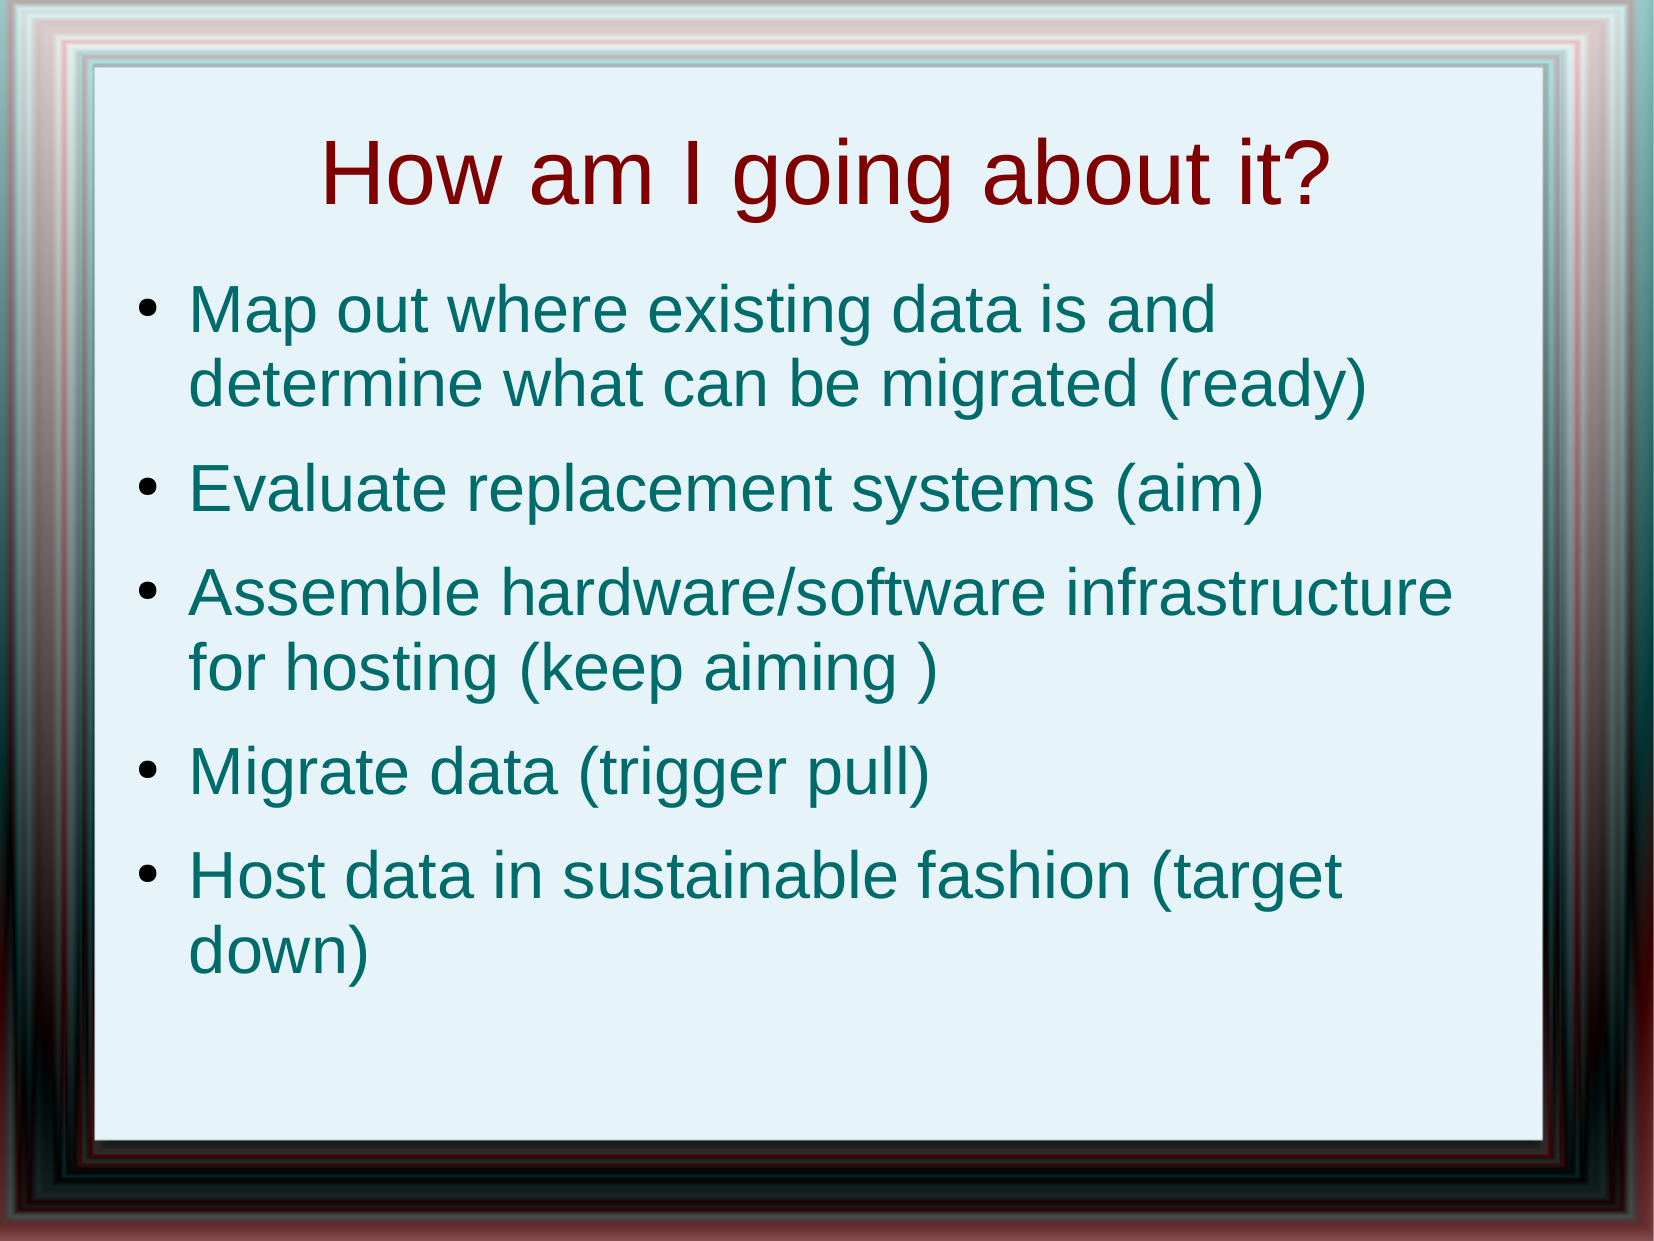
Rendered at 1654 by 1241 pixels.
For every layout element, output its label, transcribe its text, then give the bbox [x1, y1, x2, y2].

title How am I going about it? [118, 95, 1536, 250]
picture [0, 0, 1654, 1241]
list Map out where existing data is and determine what can be migrated (ready) Evaluate replacement systems (aim) Assemble hardware/software infrastructure for hosting (keep aiming ) Migrate data (trigger pull) Host data in sustainable fashion (target down) [118, 271, 1506, 1076]
